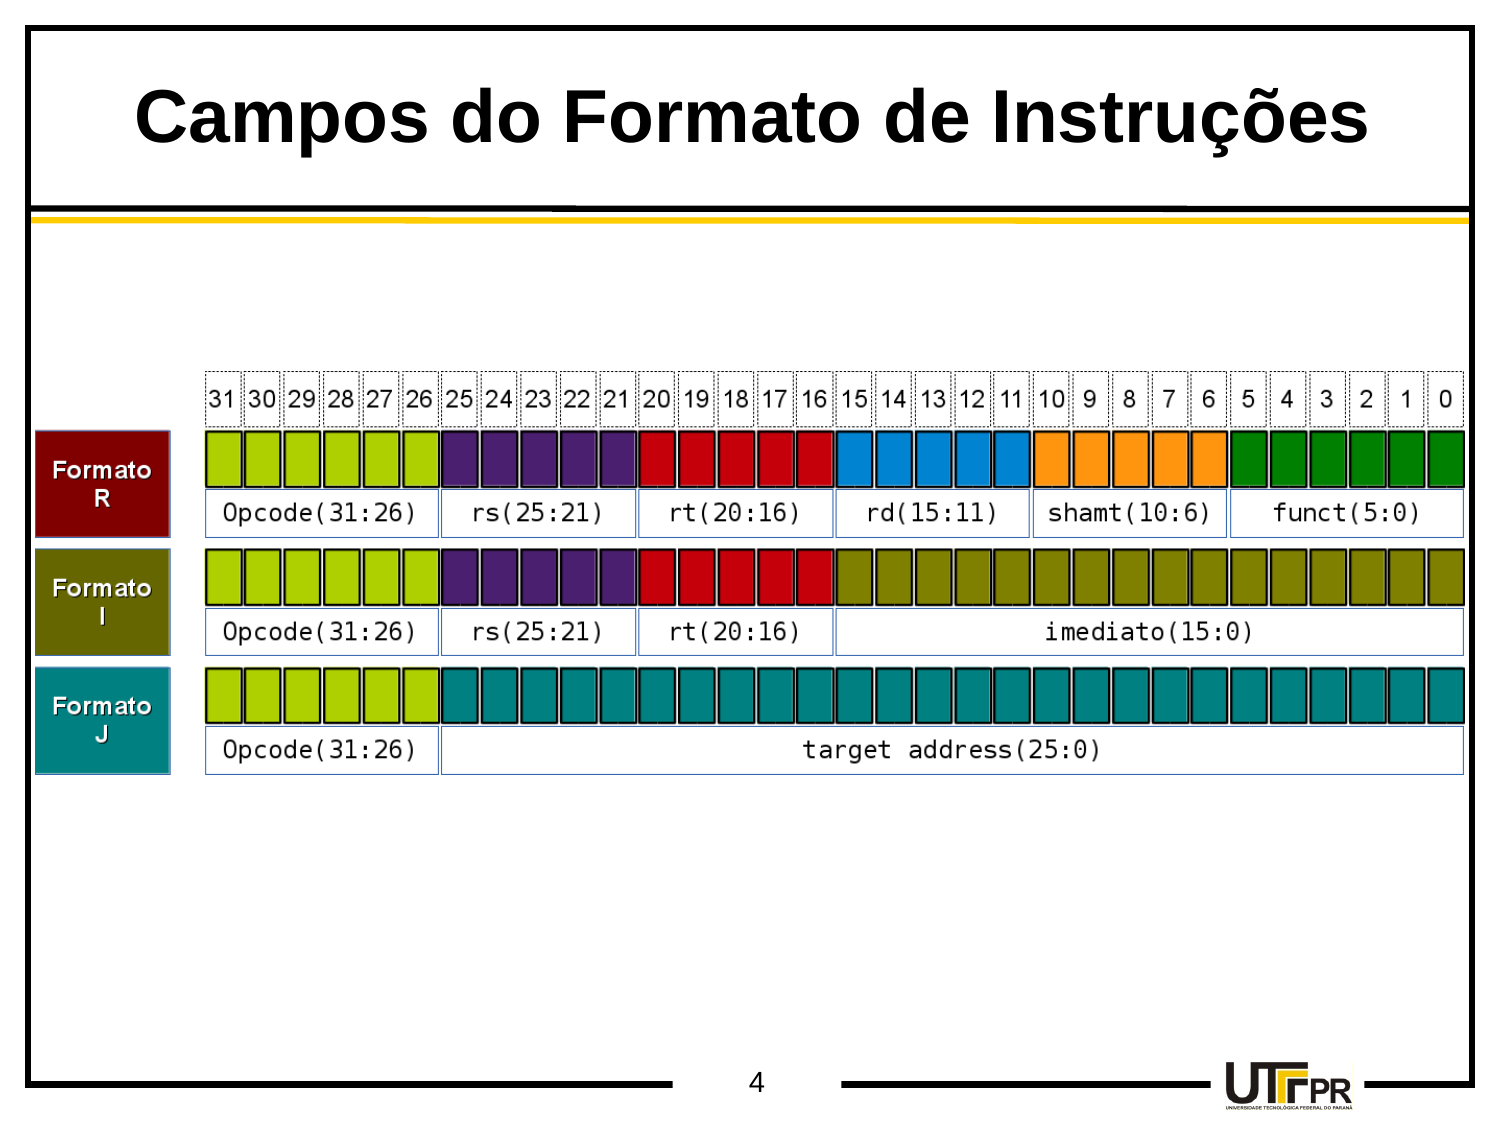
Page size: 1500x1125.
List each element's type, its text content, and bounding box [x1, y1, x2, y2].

title Campos do Formato de Instruções [29, 29, 1477, 207]
picture [35, 371, 1465, 775]
picture [1225, 1062, 1353, 1110]
